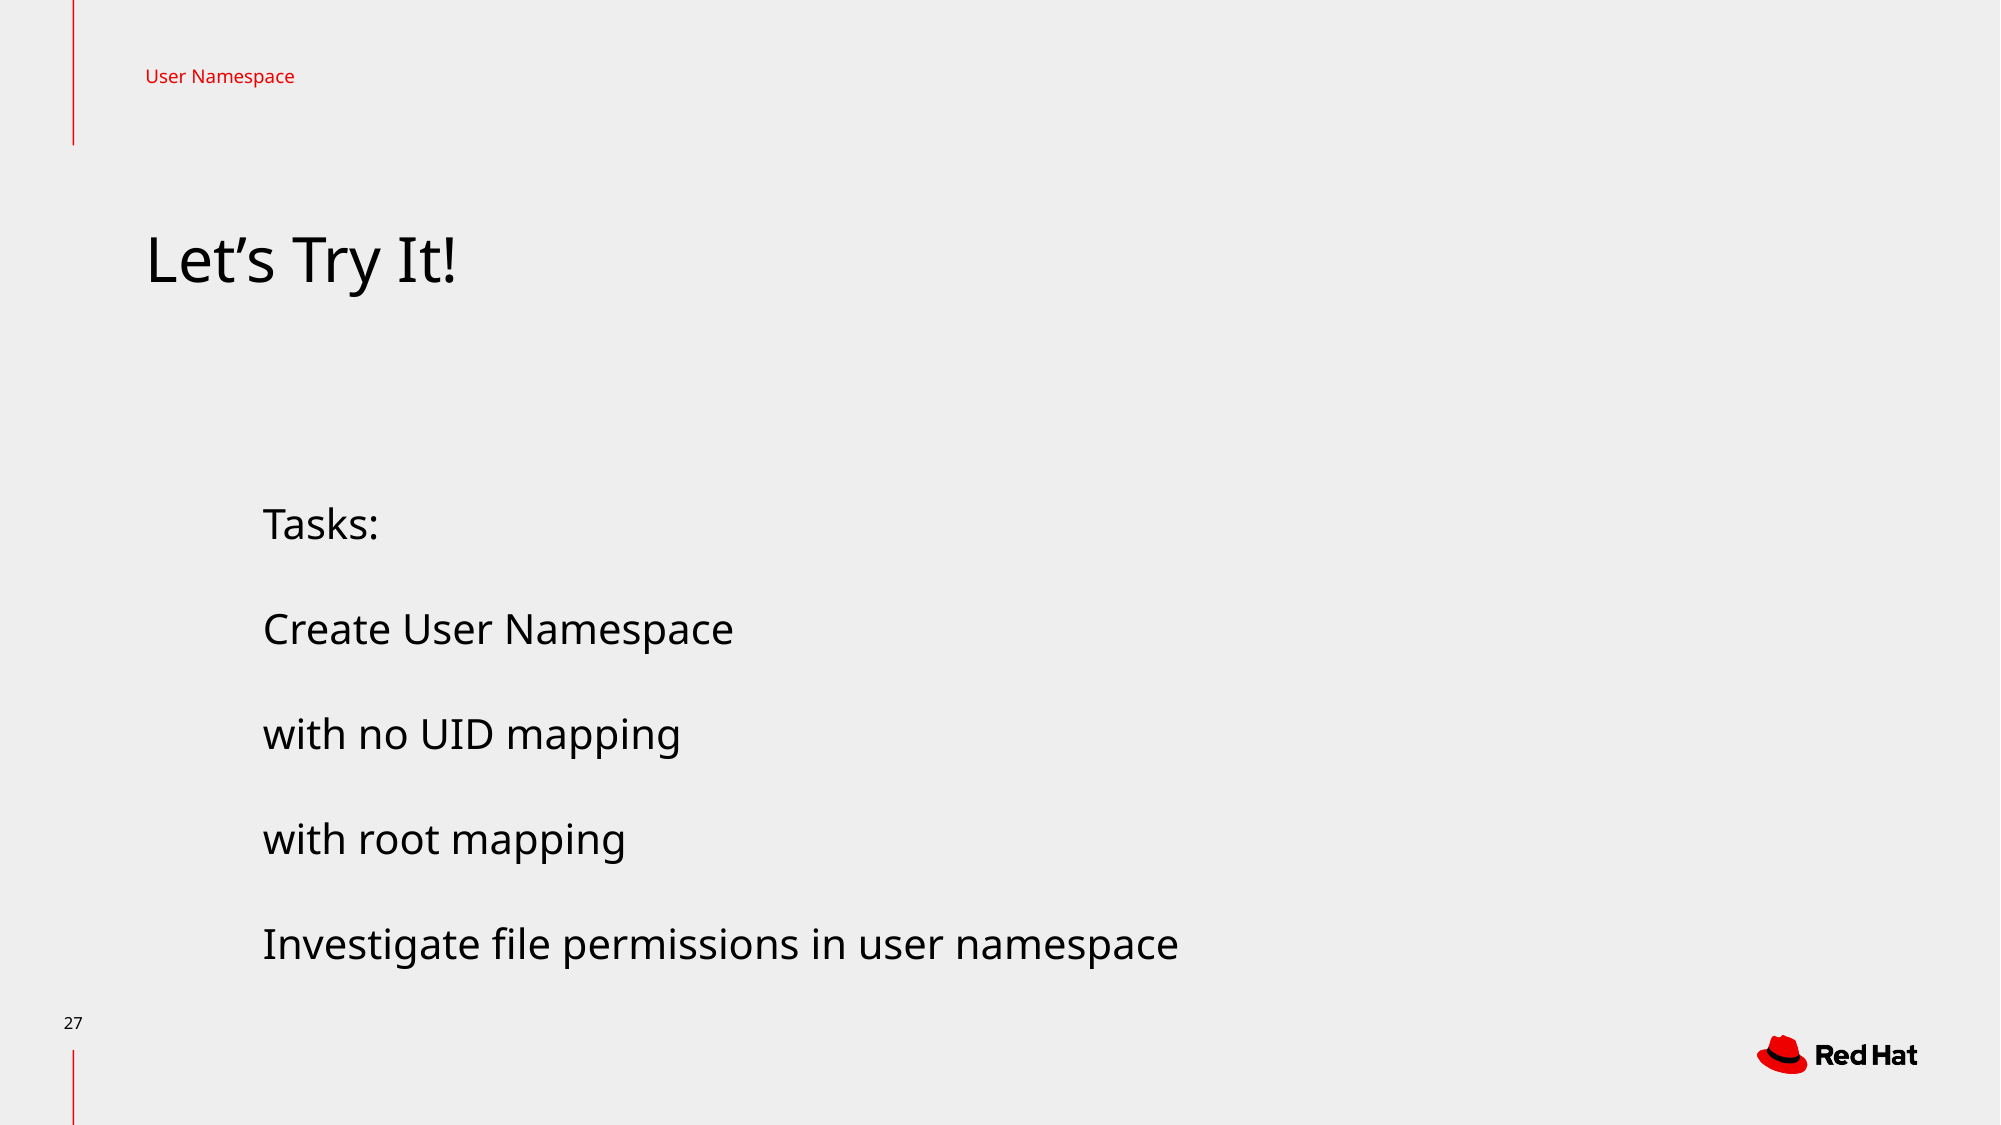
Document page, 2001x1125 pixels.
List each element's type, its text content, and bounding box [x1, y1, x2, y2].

slide_number <number> [13, 1012, 134, 1036]
title Let’s Try It! [73, 193, 1713, 353]
title Tasks: Create User Namespace with no UID mapping with root mapping Investigate file permissions in user namespace [262, 442, 1516, 1012]
subtitle User Namespace [73, 9, 919, 143]
picture [1757, 1035, 1918, 1074]
